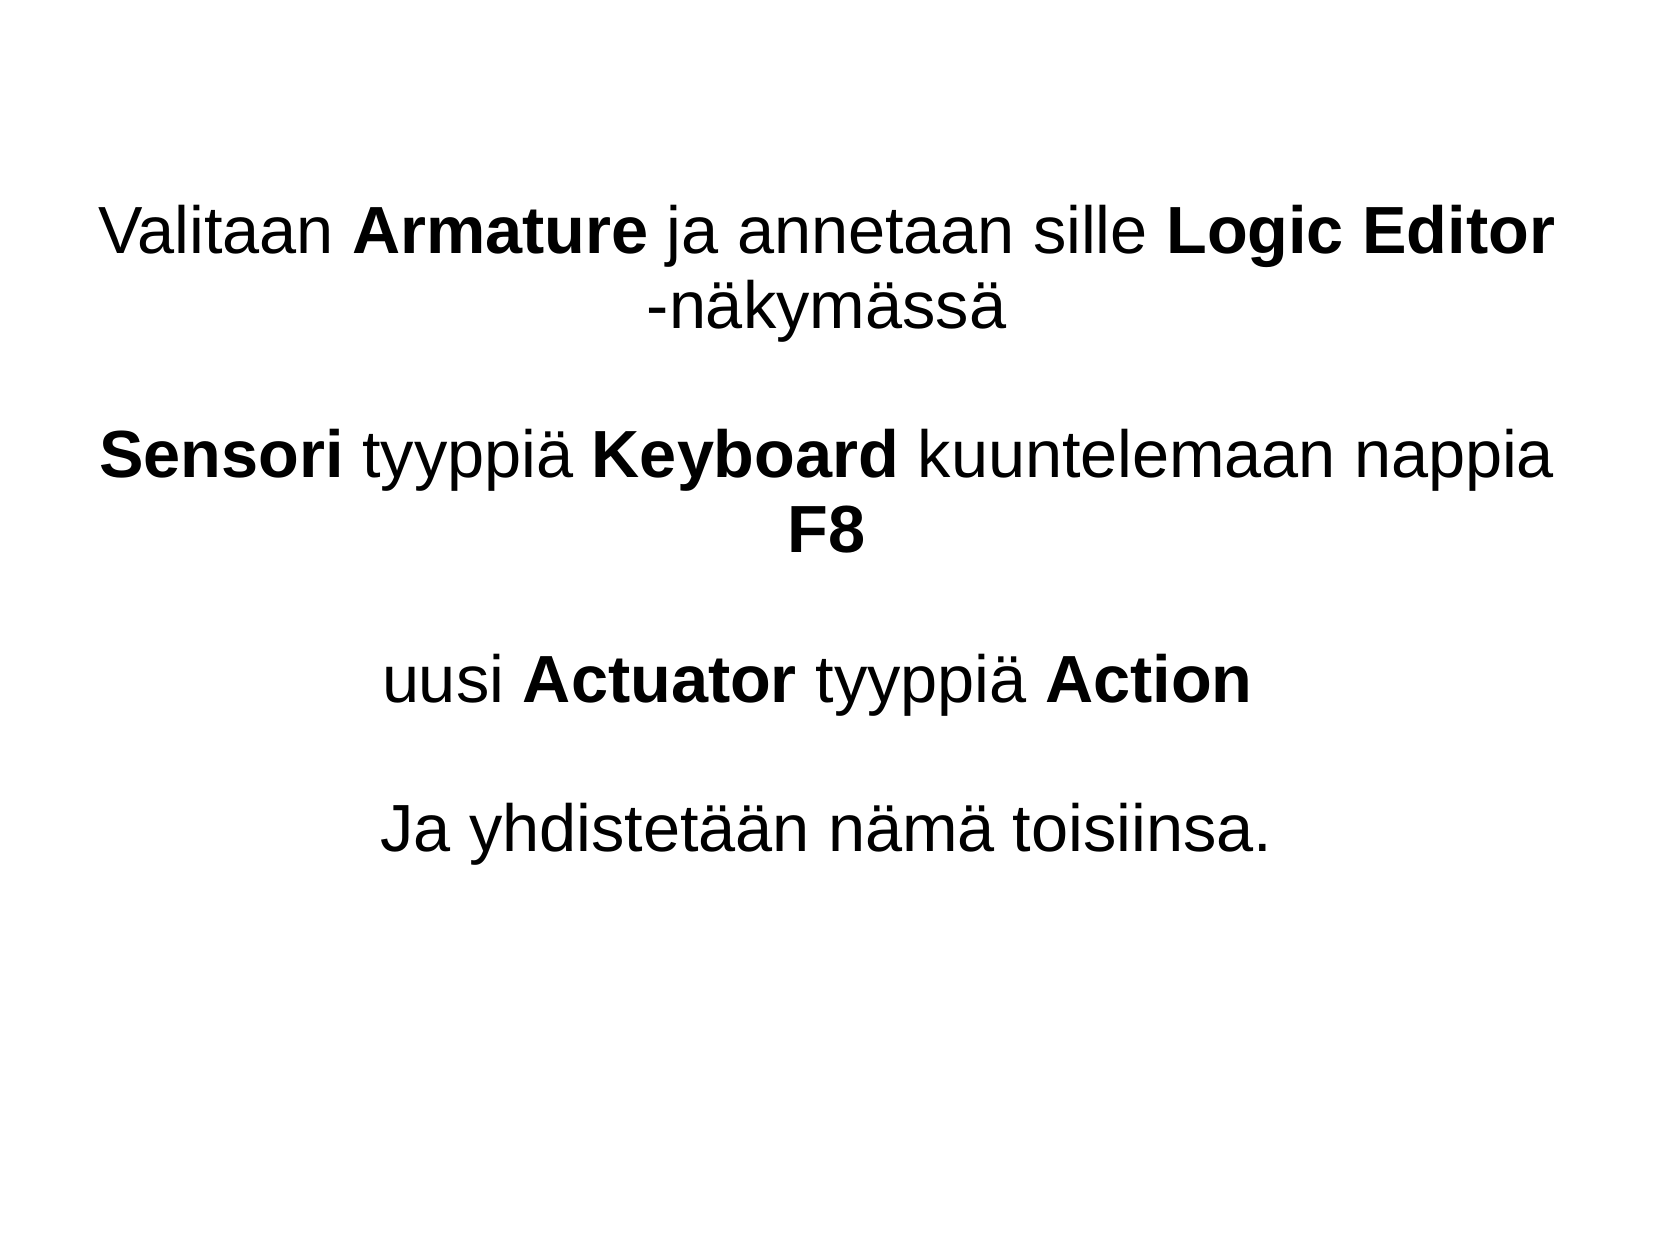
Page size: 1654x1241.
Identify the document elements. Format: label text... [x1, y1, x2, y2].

subtitle Valitaan Armature ja annetaan sille Logic Editor -näkymässä Sensori tyyppiä Keyboard kuuntelemaan nappia F8 uusi Actuator tyyppiä Action Ja yhdistetään nämä toisiinsa. [82, 49, 1571, 1010]
